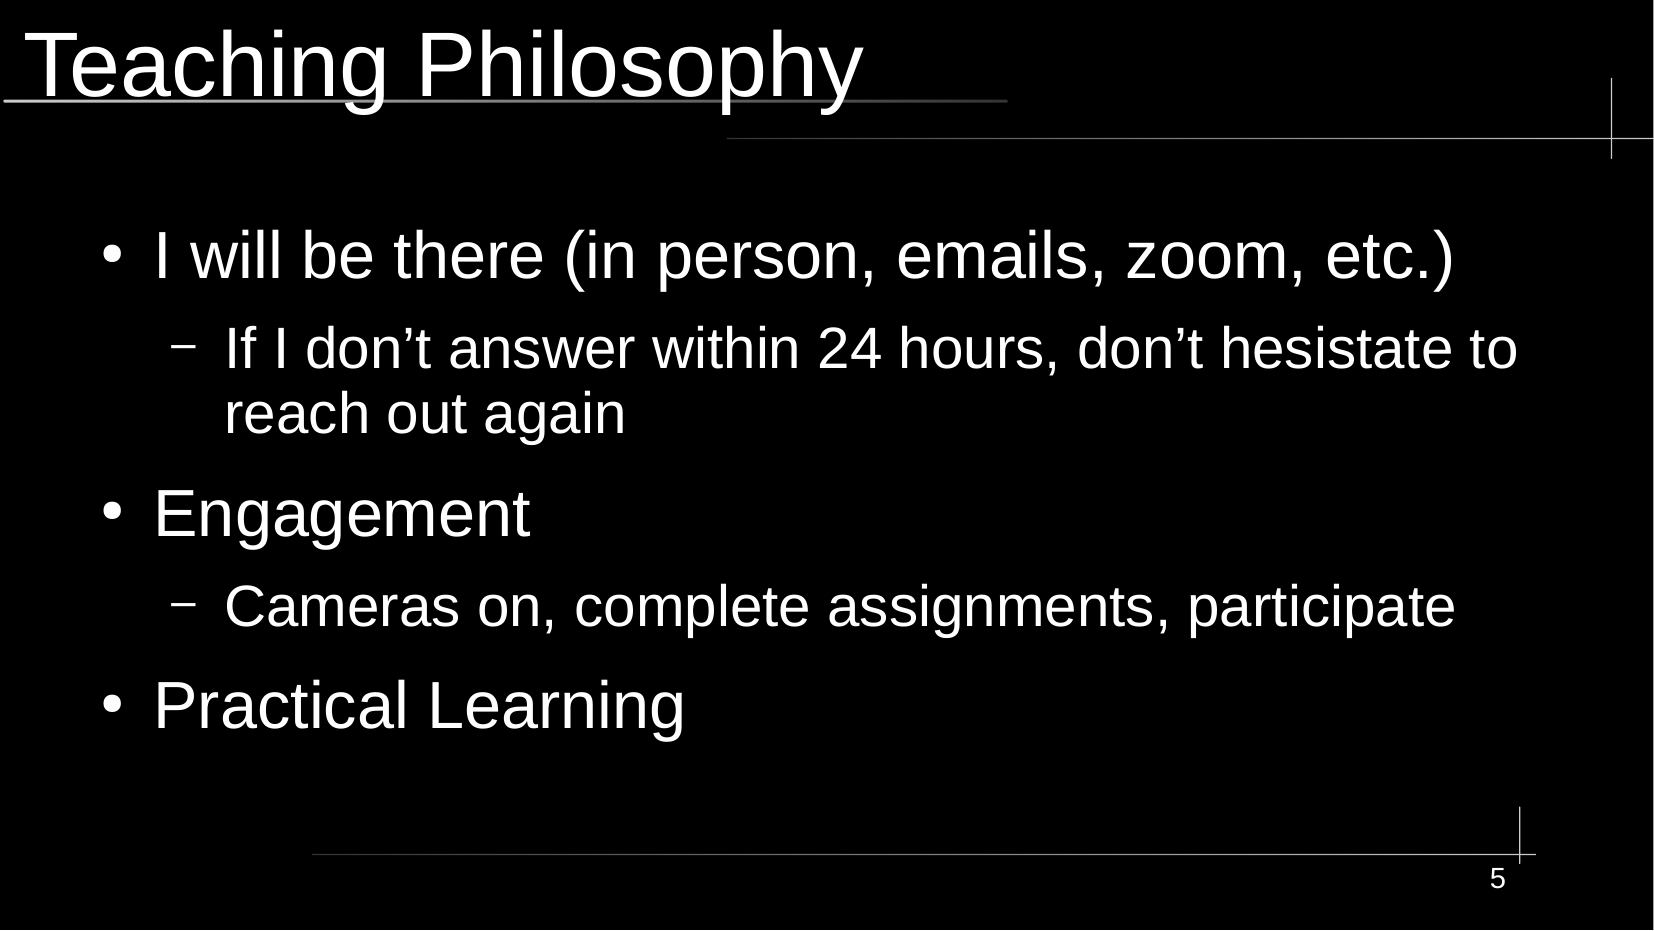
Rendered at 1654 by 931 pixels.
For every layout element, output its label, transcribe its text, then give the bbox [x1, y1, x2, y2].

title Teaching Philosophy [23, 11, 1589, 119]
list I will be there (in person, emails, zoom, etc.) If I don’t answer within 24 hours, don’t hesistate to reach out again Engagement Cameras on, complete assignments, participate Practical Learning [82, 217, 1571, 851]
